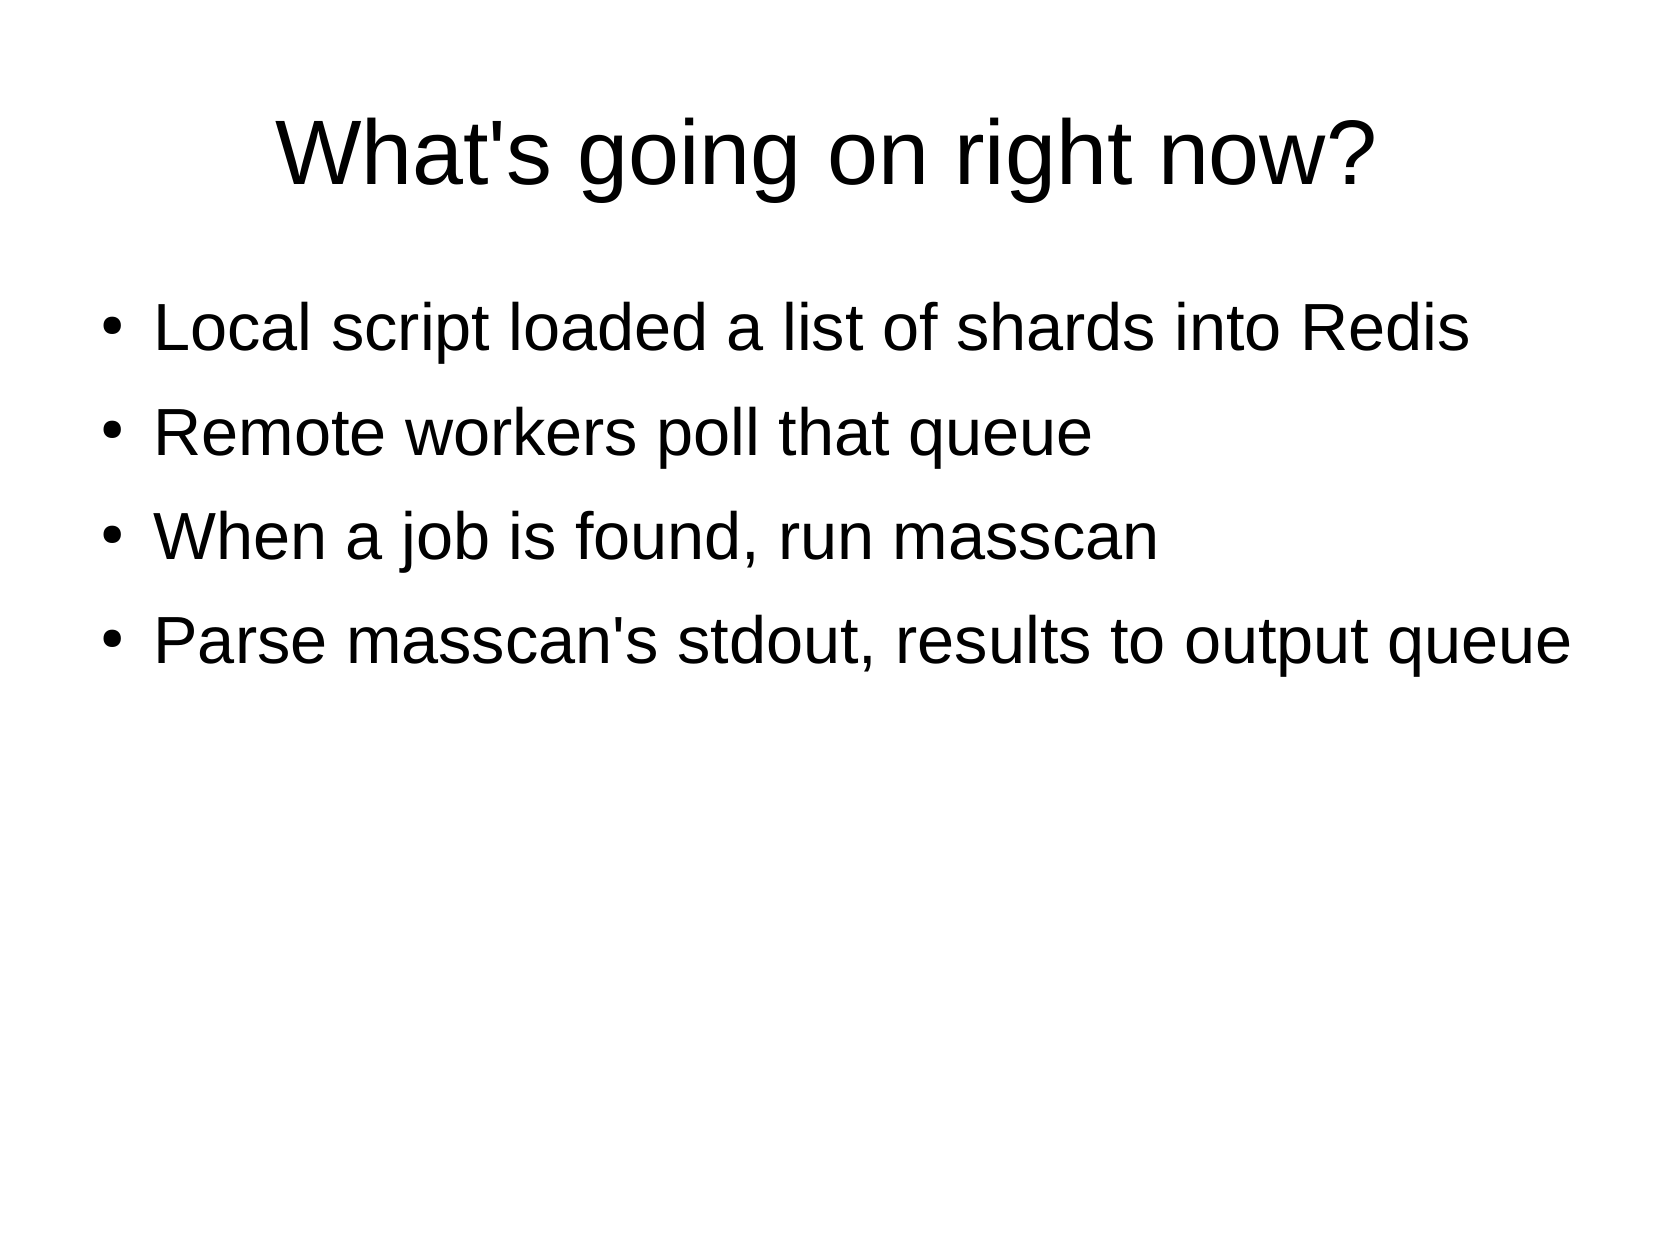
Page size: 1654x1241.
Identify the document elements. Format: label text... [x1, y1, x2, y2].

list Local script loaded a list of shards into Redis Remote workers poll that queue When a job is found, run masscan Parse masscan's stdout, results to output queue [82, 290, 1606, 1010]
title What's going on right now? [82, 49, 1571, 257]
